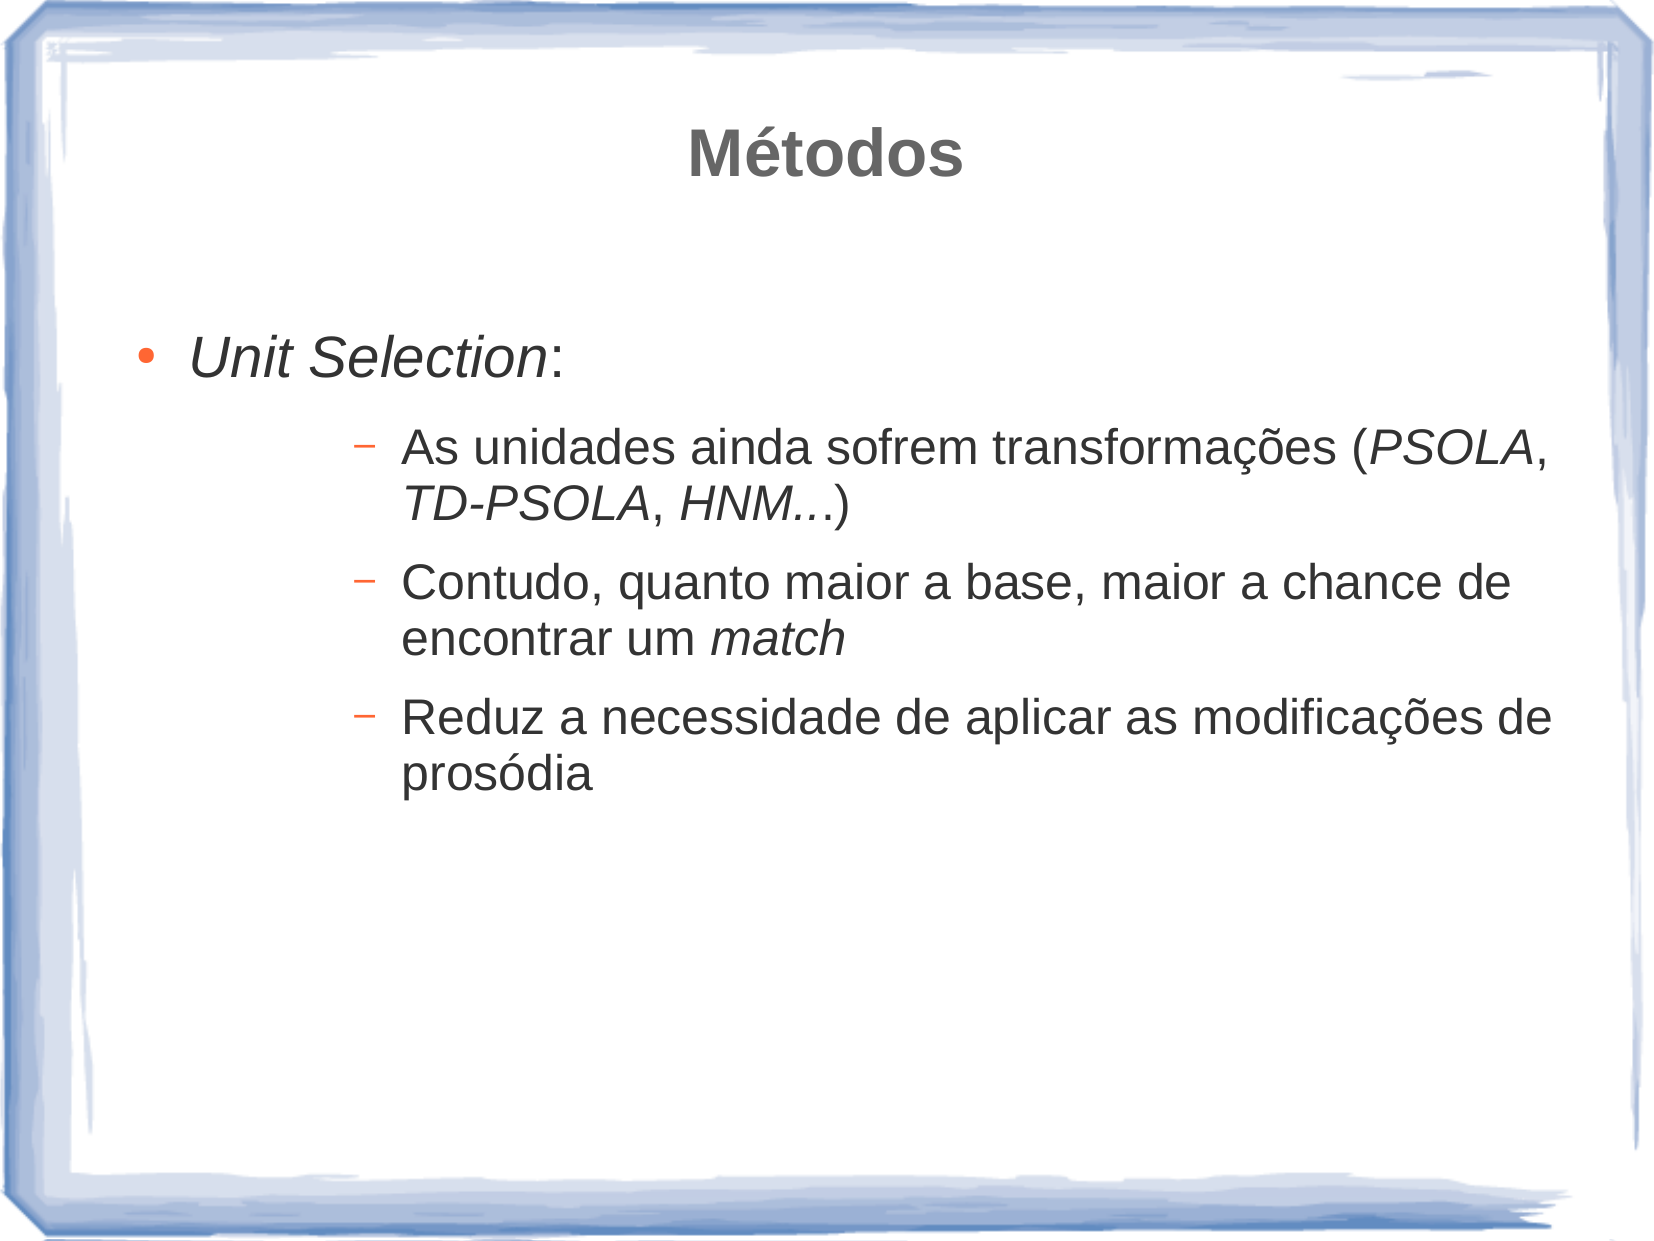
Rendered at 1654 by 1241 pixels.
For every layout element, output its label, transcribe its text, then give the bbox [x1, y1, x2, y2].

picture [0, 0, 1654, 1241]
list Unit Selection: As unidades ainda sofrem transformações (PSOLA, TD-PSOLA, HNM...) Contudo, quanto maior a base, maior a chance de encontrar um match Reduz a necessidade de aplicar as modificações de prosódia [118, 324, 1571, 1045]
title Métodos [82, 49, 1571, 257]
